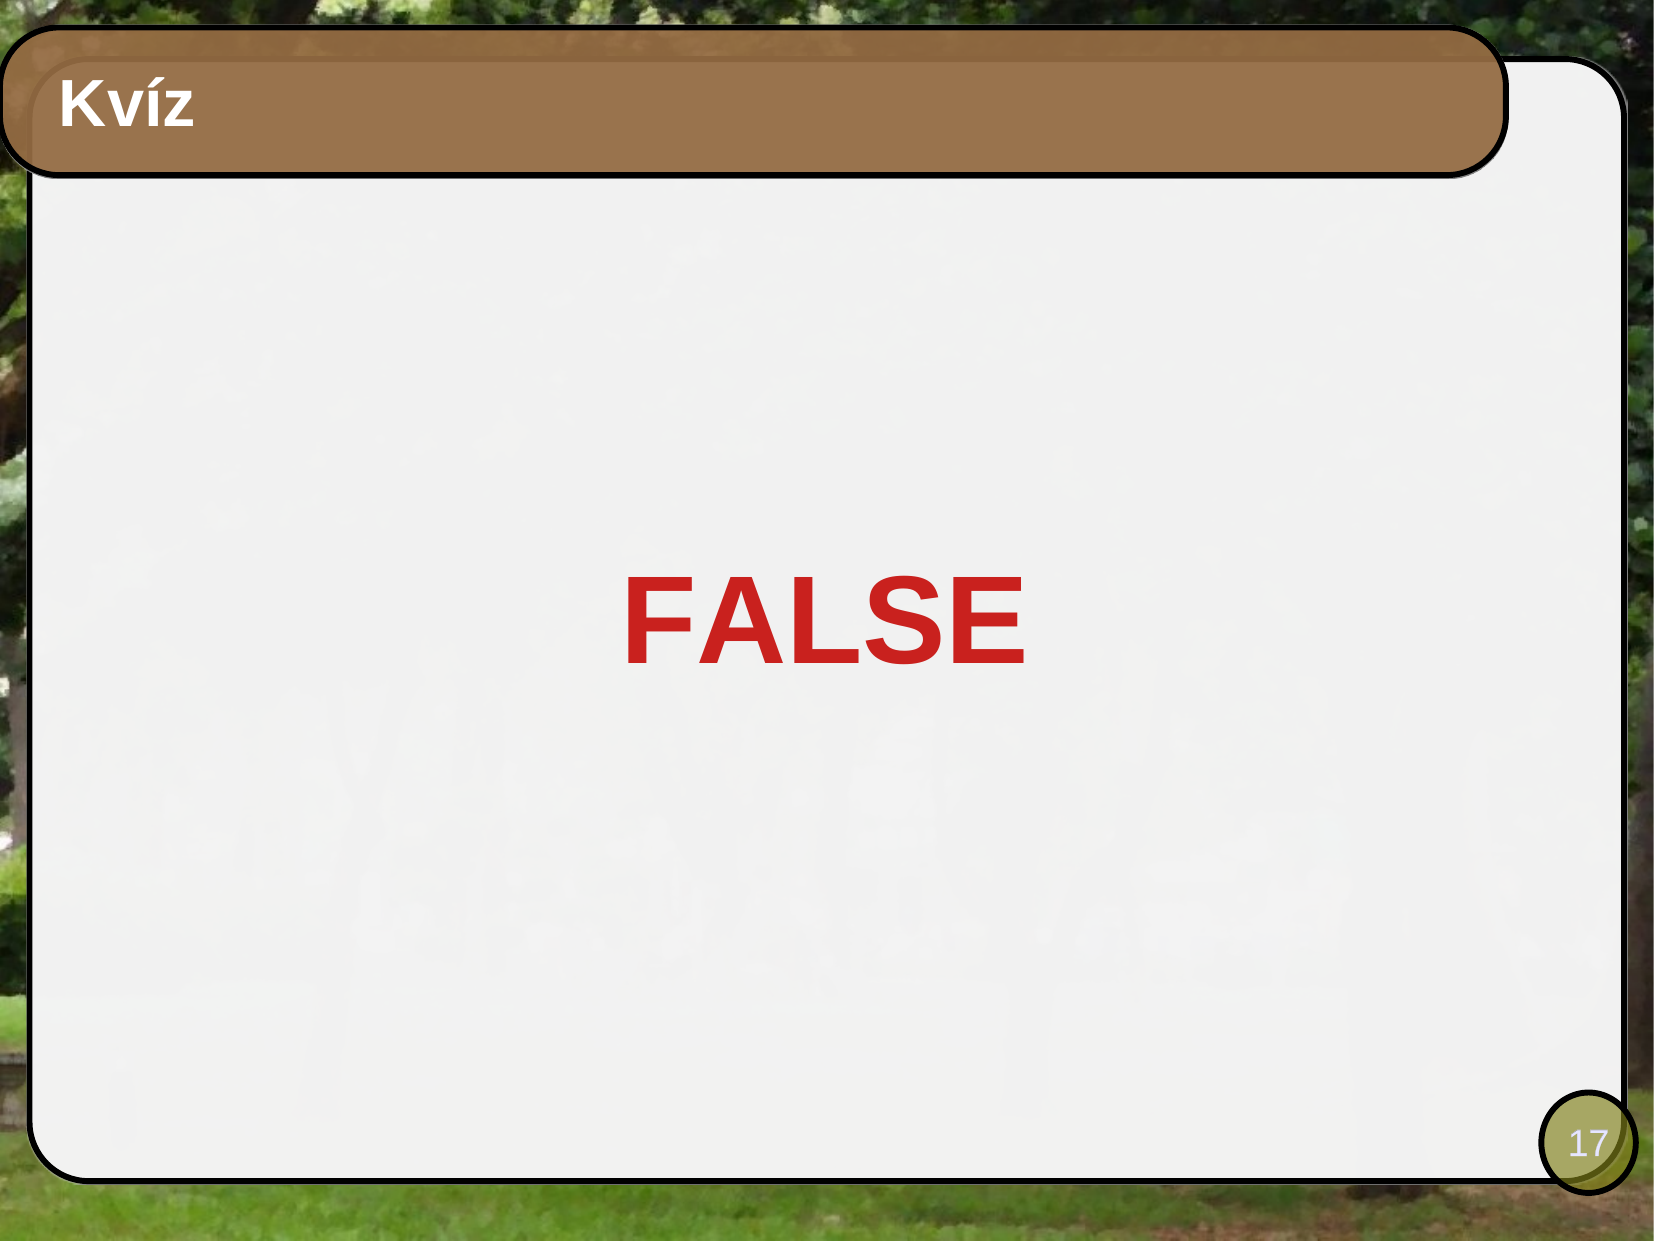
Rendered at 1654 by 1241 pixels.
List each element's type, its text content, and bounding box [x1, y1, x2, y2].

picture [0, 0, 1654, 1241]
text_box FALSE [605, 542, 1049, 698]
title Kvíz [59, 29, 1447, 178]
